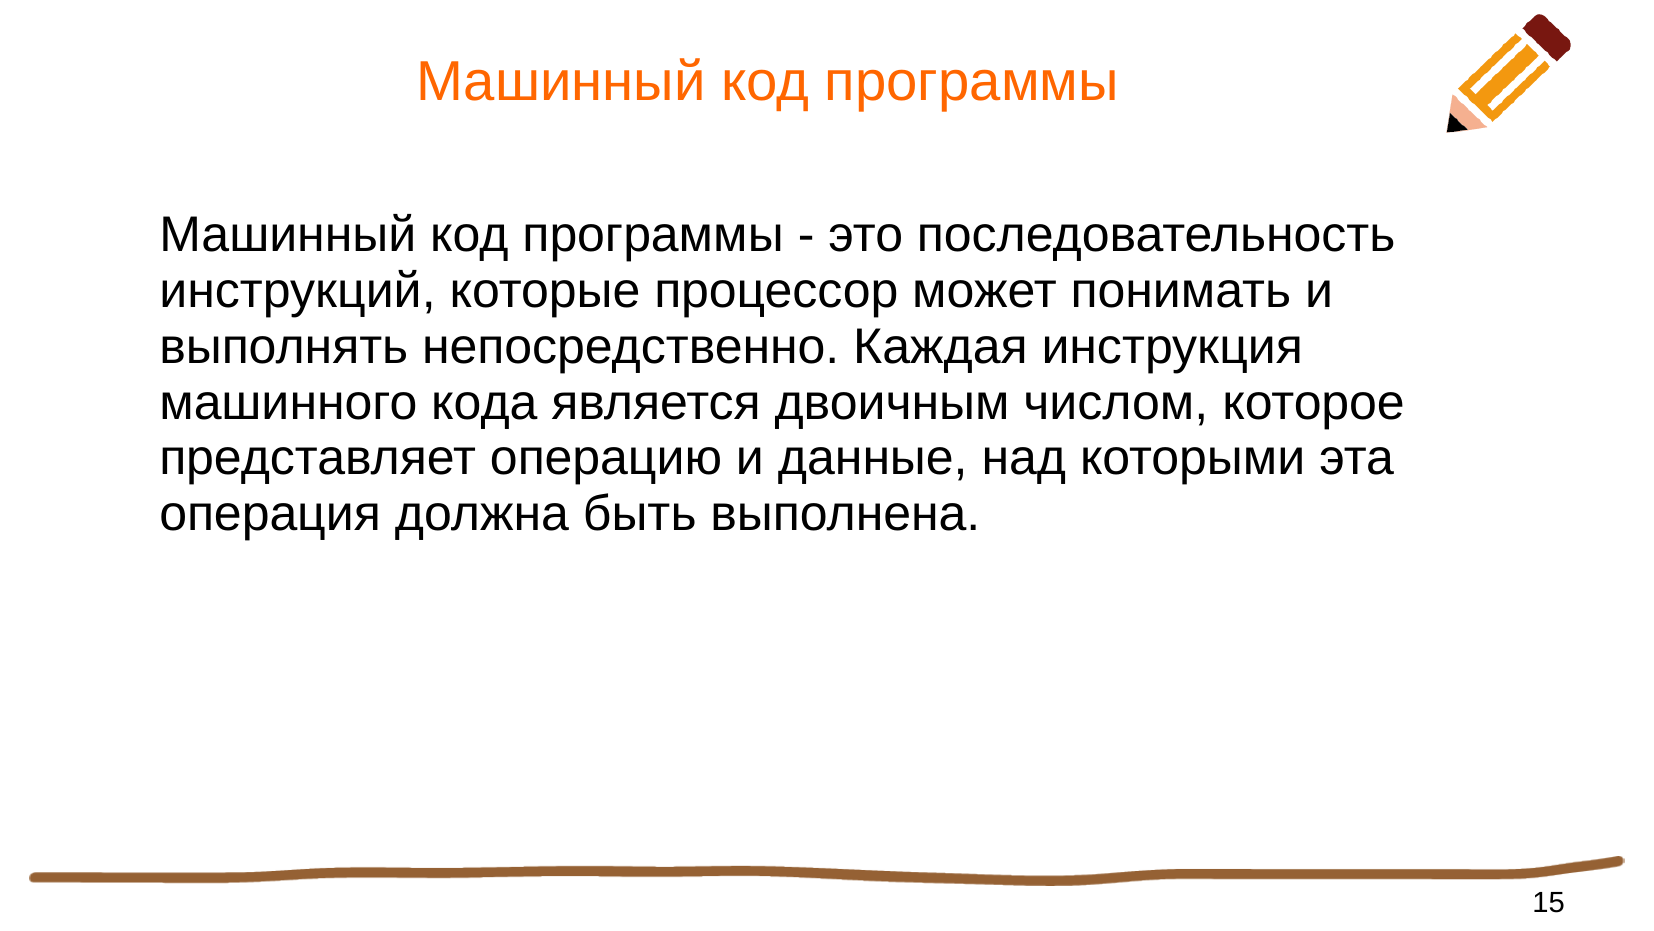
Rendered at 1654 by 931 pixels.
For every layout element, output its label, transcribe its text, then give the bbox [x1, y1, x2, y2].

picture [29, 856, 1625, 886]
title Машинный код программы [88, 29, 1447, 133]
picture [1446, 14, 1571, 133]
list Машинный код программы - это последовательность инструкций, которые процессор может понимать и выполнять непосредственно. Каждая инструкция машинного кода является двоичным числом, которое представляет операцию и данные, над которыми эта операция должна быть выполнена. [88, 206, 1506, 857]
